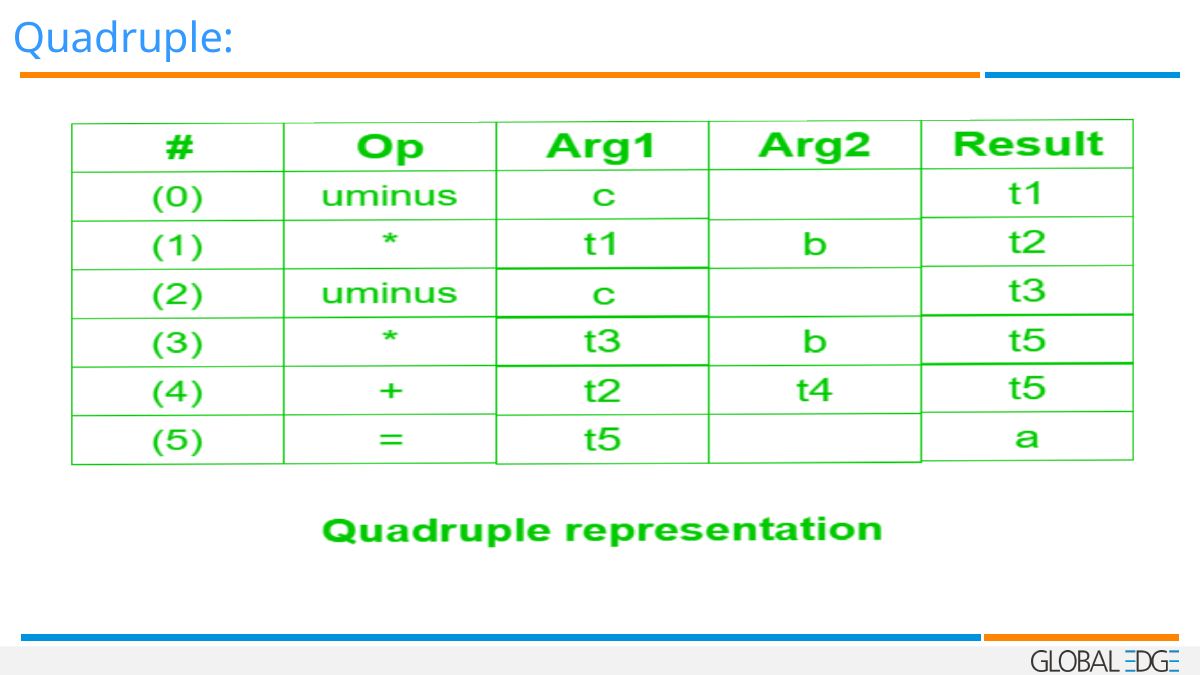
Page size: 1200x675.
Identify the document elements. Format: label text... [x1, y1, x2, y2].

picture [1031, 650, 1179, 672]
picture [70, 118, 1134, 562]
title Quadruple: [12, 9, 1088, 63]
